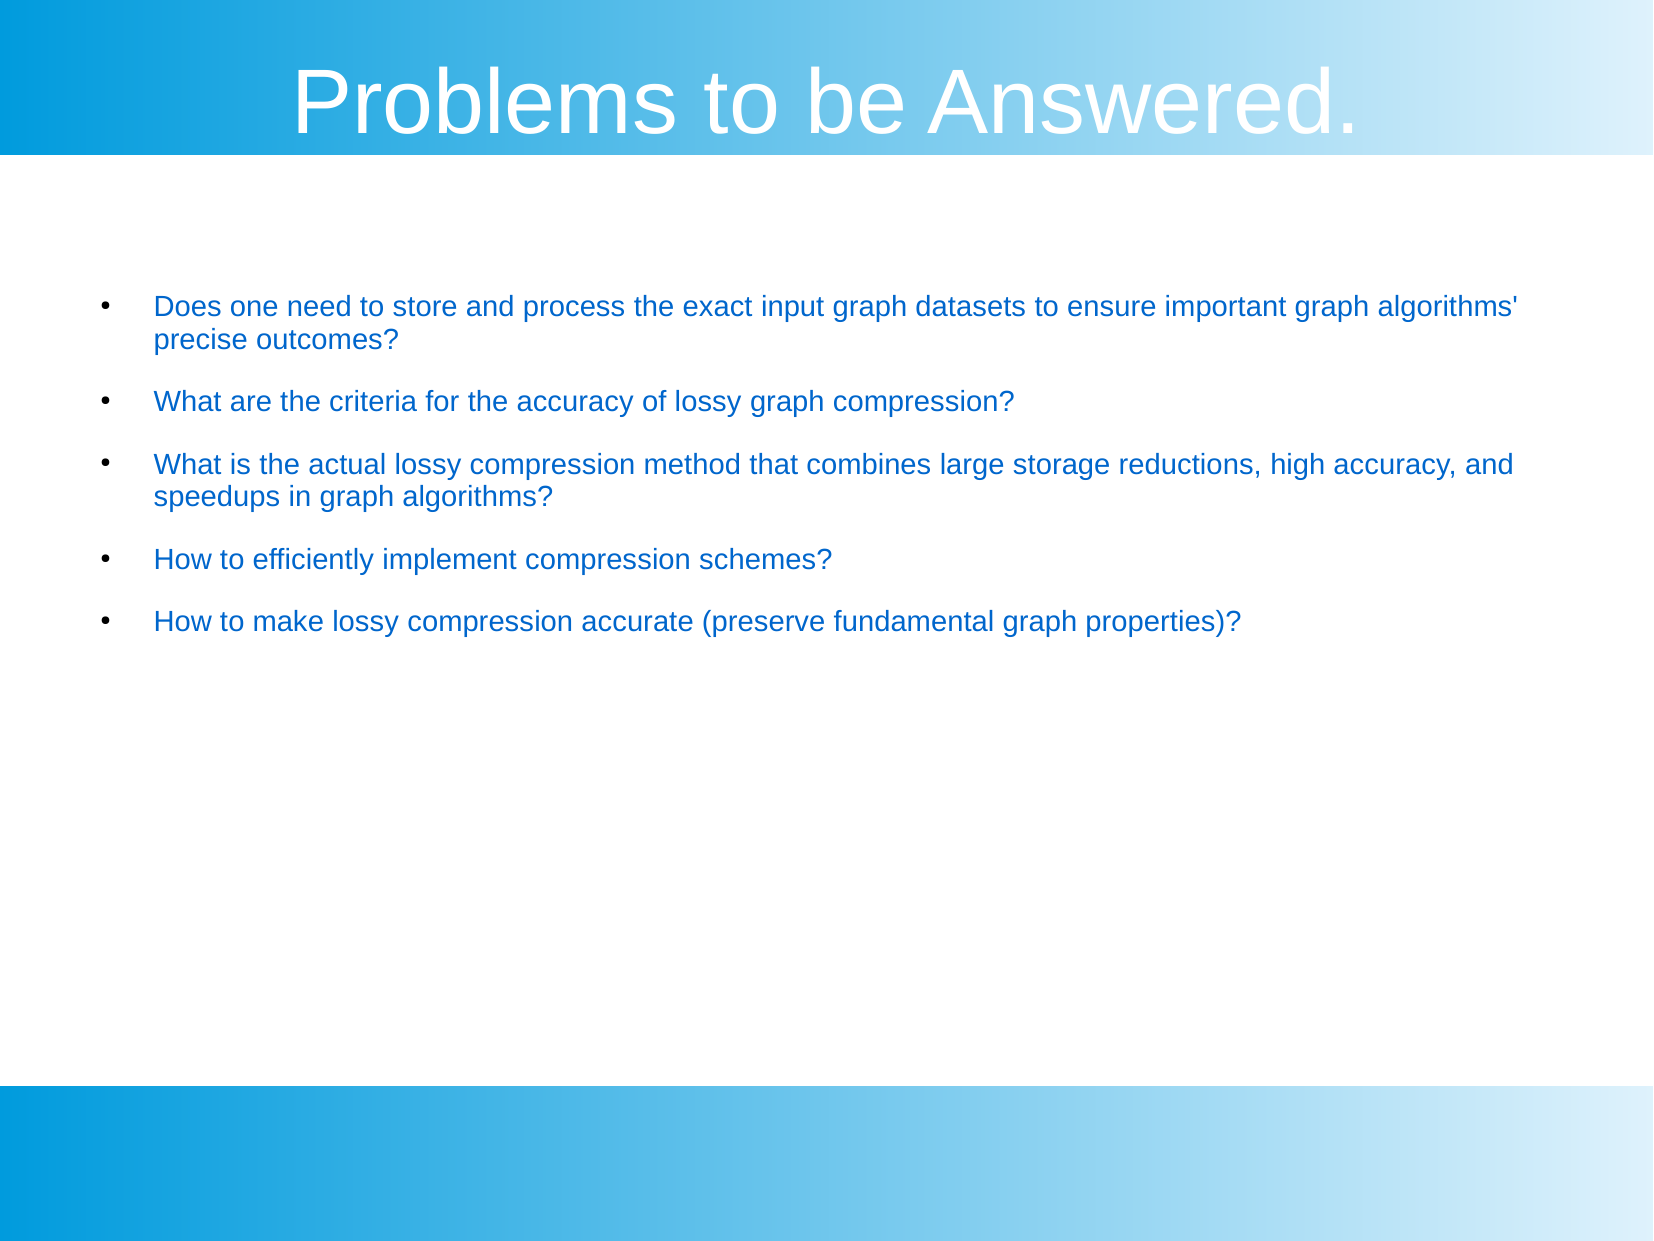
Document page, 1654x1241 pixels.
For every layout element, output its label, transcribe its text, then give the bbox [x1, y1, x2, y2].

list Does one need to store and process the exact input graph datasets to ensure important graph algorithms' precise outcomes? What are the criteria for the accuracy of lossy graph compression? What is the actual lossy compression method that combines large storage reductions, high accuracy, and speedups in graph algorithms? How to efficiently implement compression schemes? How to make lossy compression accurate (preserve fundamental graph properties)? [82, 290, 1571, 1010]
title Problems to be Answered. [82, 49, 1571, 155]
